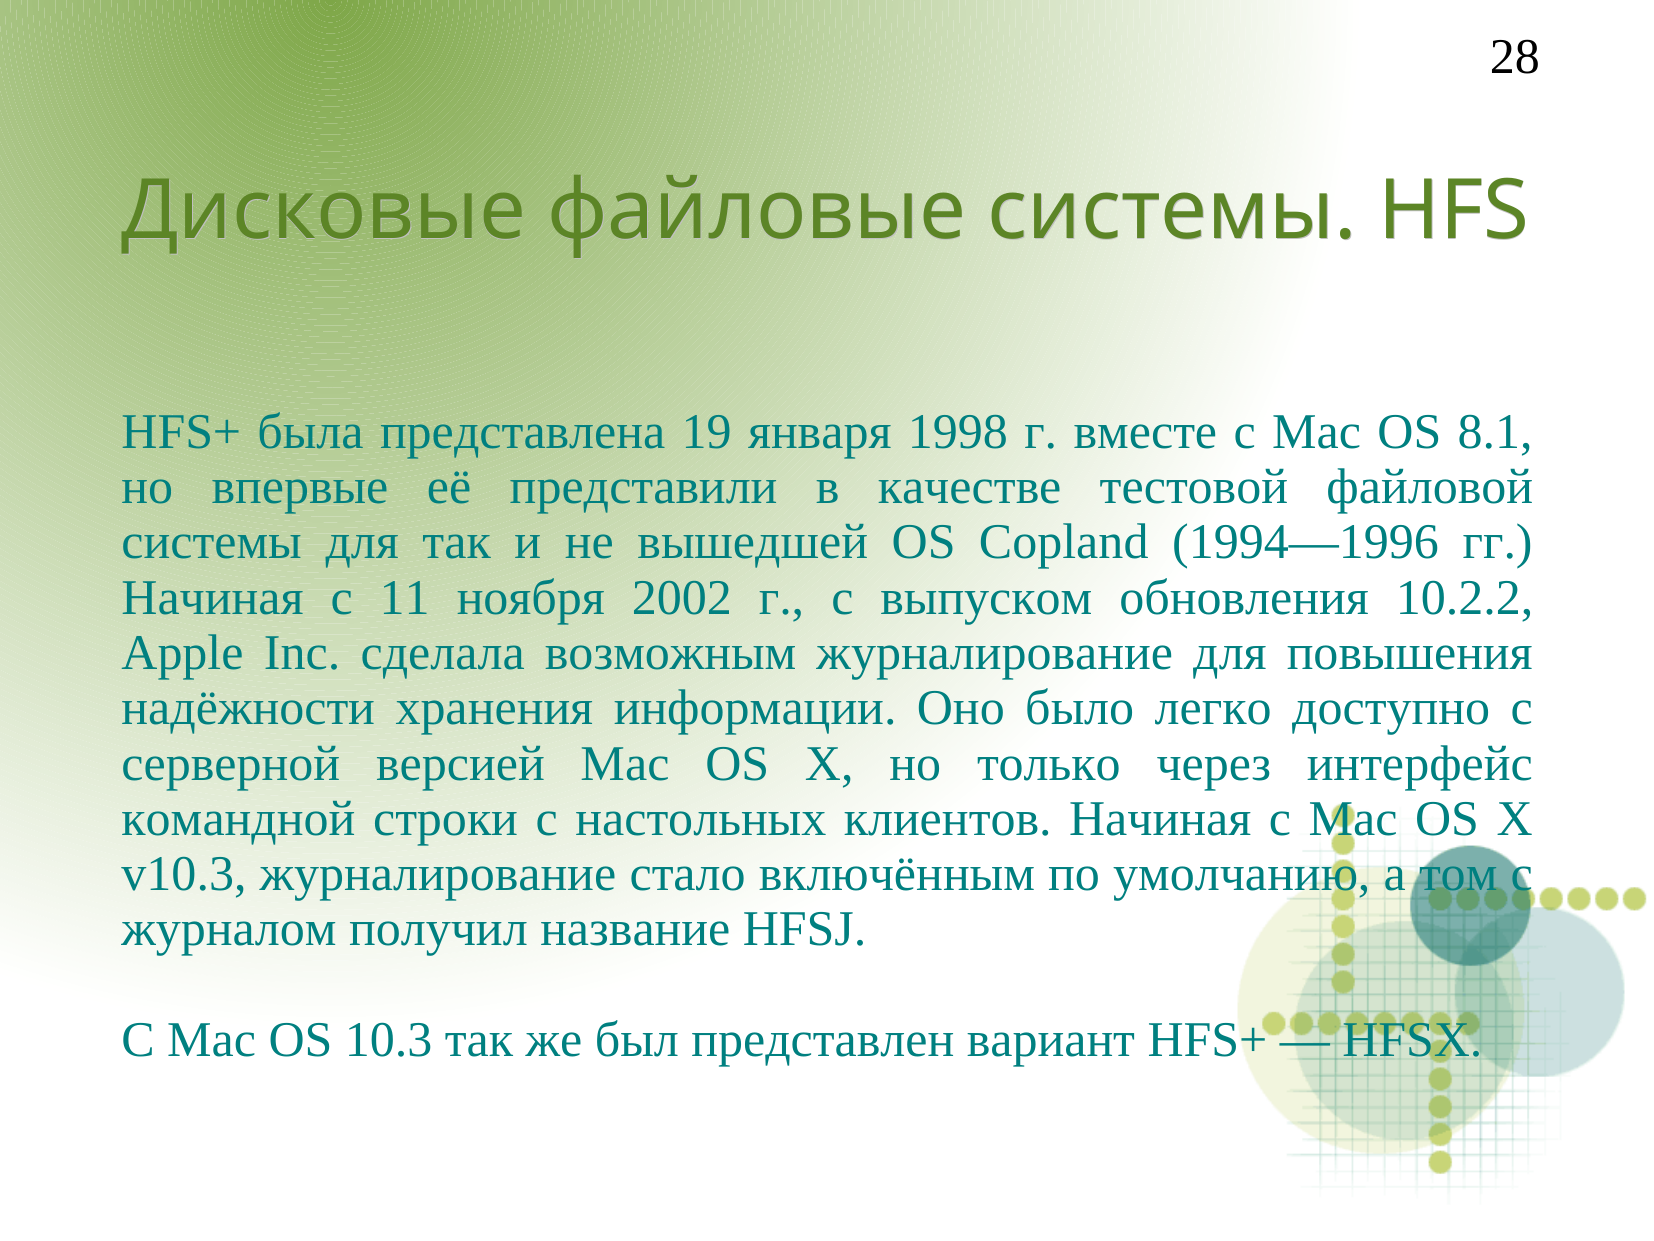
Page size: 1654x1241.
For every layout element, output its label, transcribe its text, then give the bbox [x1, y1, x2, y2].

text_box <номер> [1500, 29, 1654, 89]
subtitle HFS+ была представлена 19 января 1998 г. вместе с Mac OS 8.1, но впервые её представили в качестве тестовой файловой системы для так и не вышедшей OS Copland (1994—1996 гг.) Начиная с 11 ноября 2002 г., с выпуском обновления 10.2.2, Apple Inc. сделала возможным журналирование для повышения надёжности хранения информации. Оно было легко доступно с серверной версией Mac OS X, но только через интерфейс командной строки с настольных клиентов. Начиная с Mac OS X v10.3, журналирование стало включённым по умолчанию, а том с журналом получил название HFSJ. С Mac OS 10.3 так же был представлен вариант HFS+ — HFSX. [121, 344, 1534, 1127]
picture [1224, 792, 1654, 1211]
title Дисковые файловые системы. HFS [121, 102, 1534, 311]
